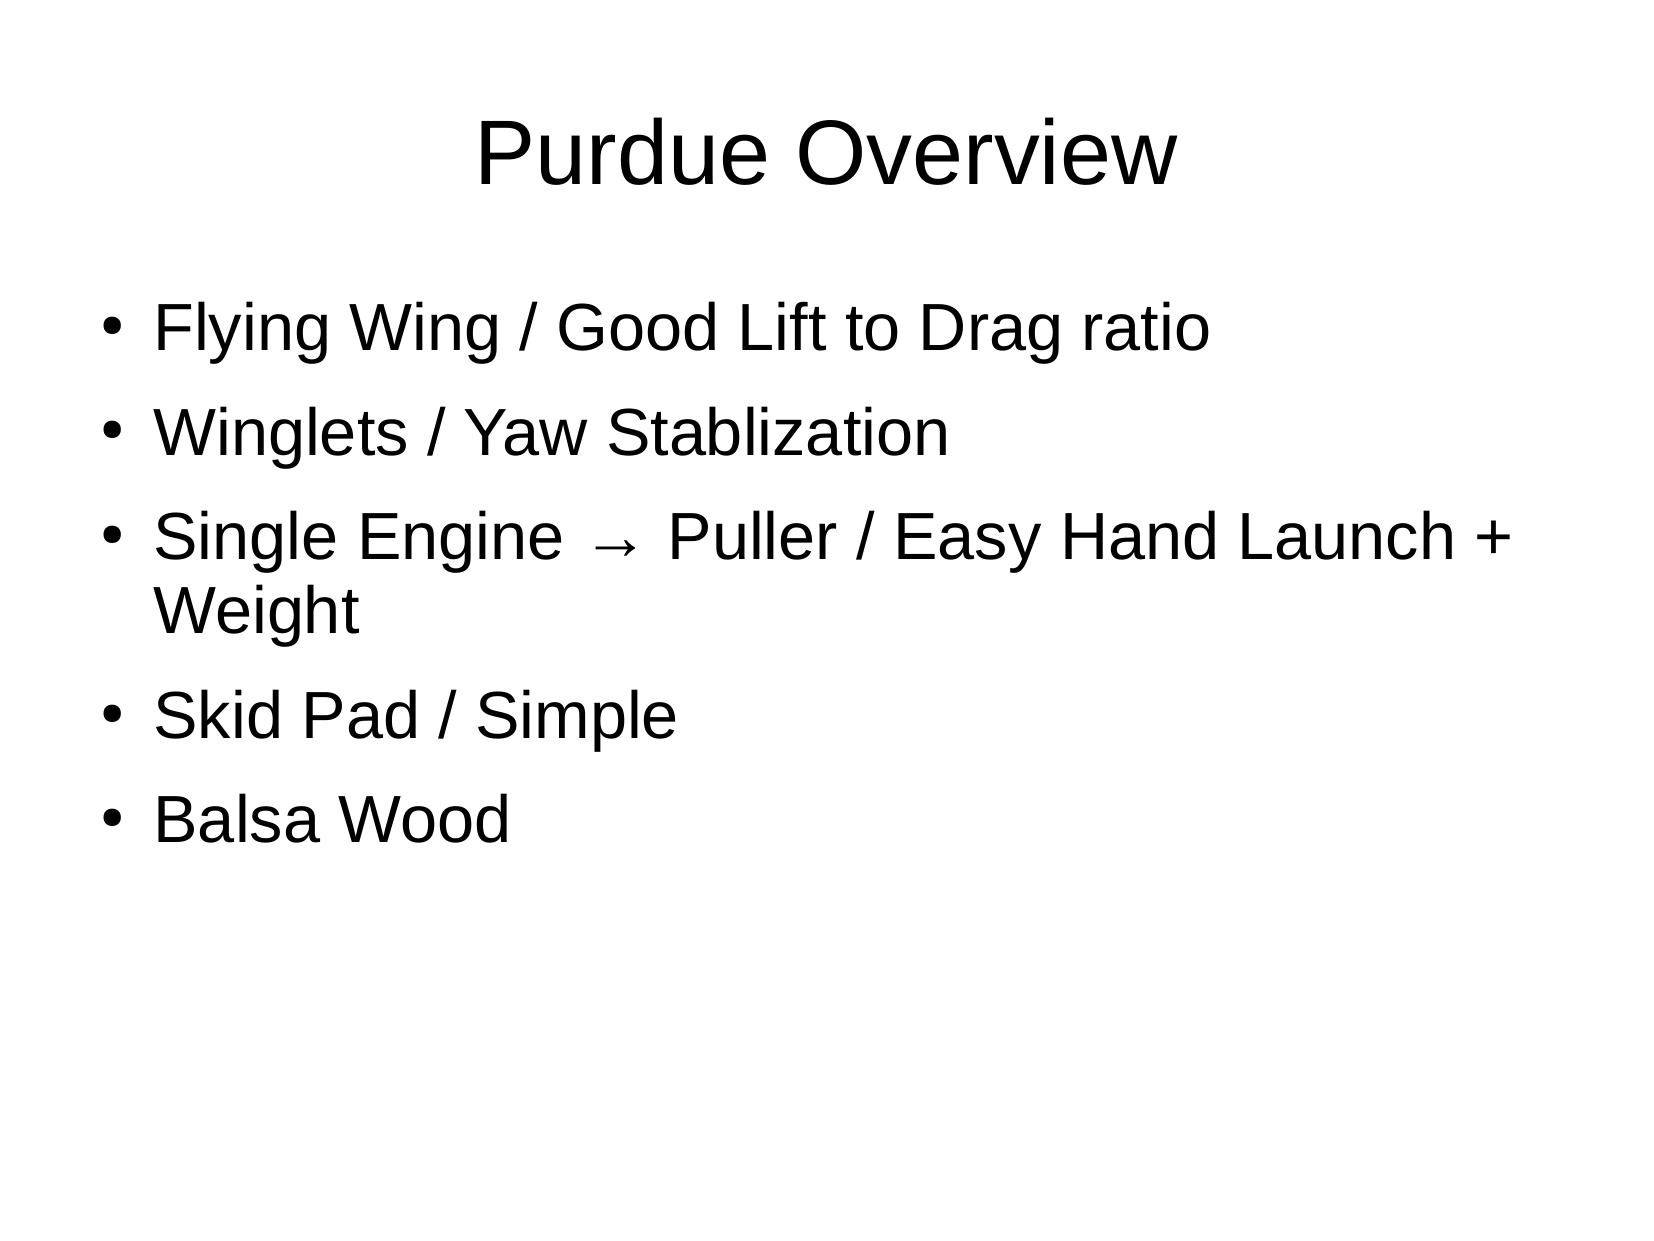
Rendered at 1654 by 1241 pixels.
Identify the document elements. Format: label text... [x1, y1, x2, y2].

list Flying Wing / Good Lift to Drag ratio Winglets / Yaw Stablization Single Engine → Puller / Easy Hand Launch + Weight Skid Pad / Simple Balsa Wood [82, 290, 1538, 1010]
title Purdue Overview [82, 49, 1571, 257]
